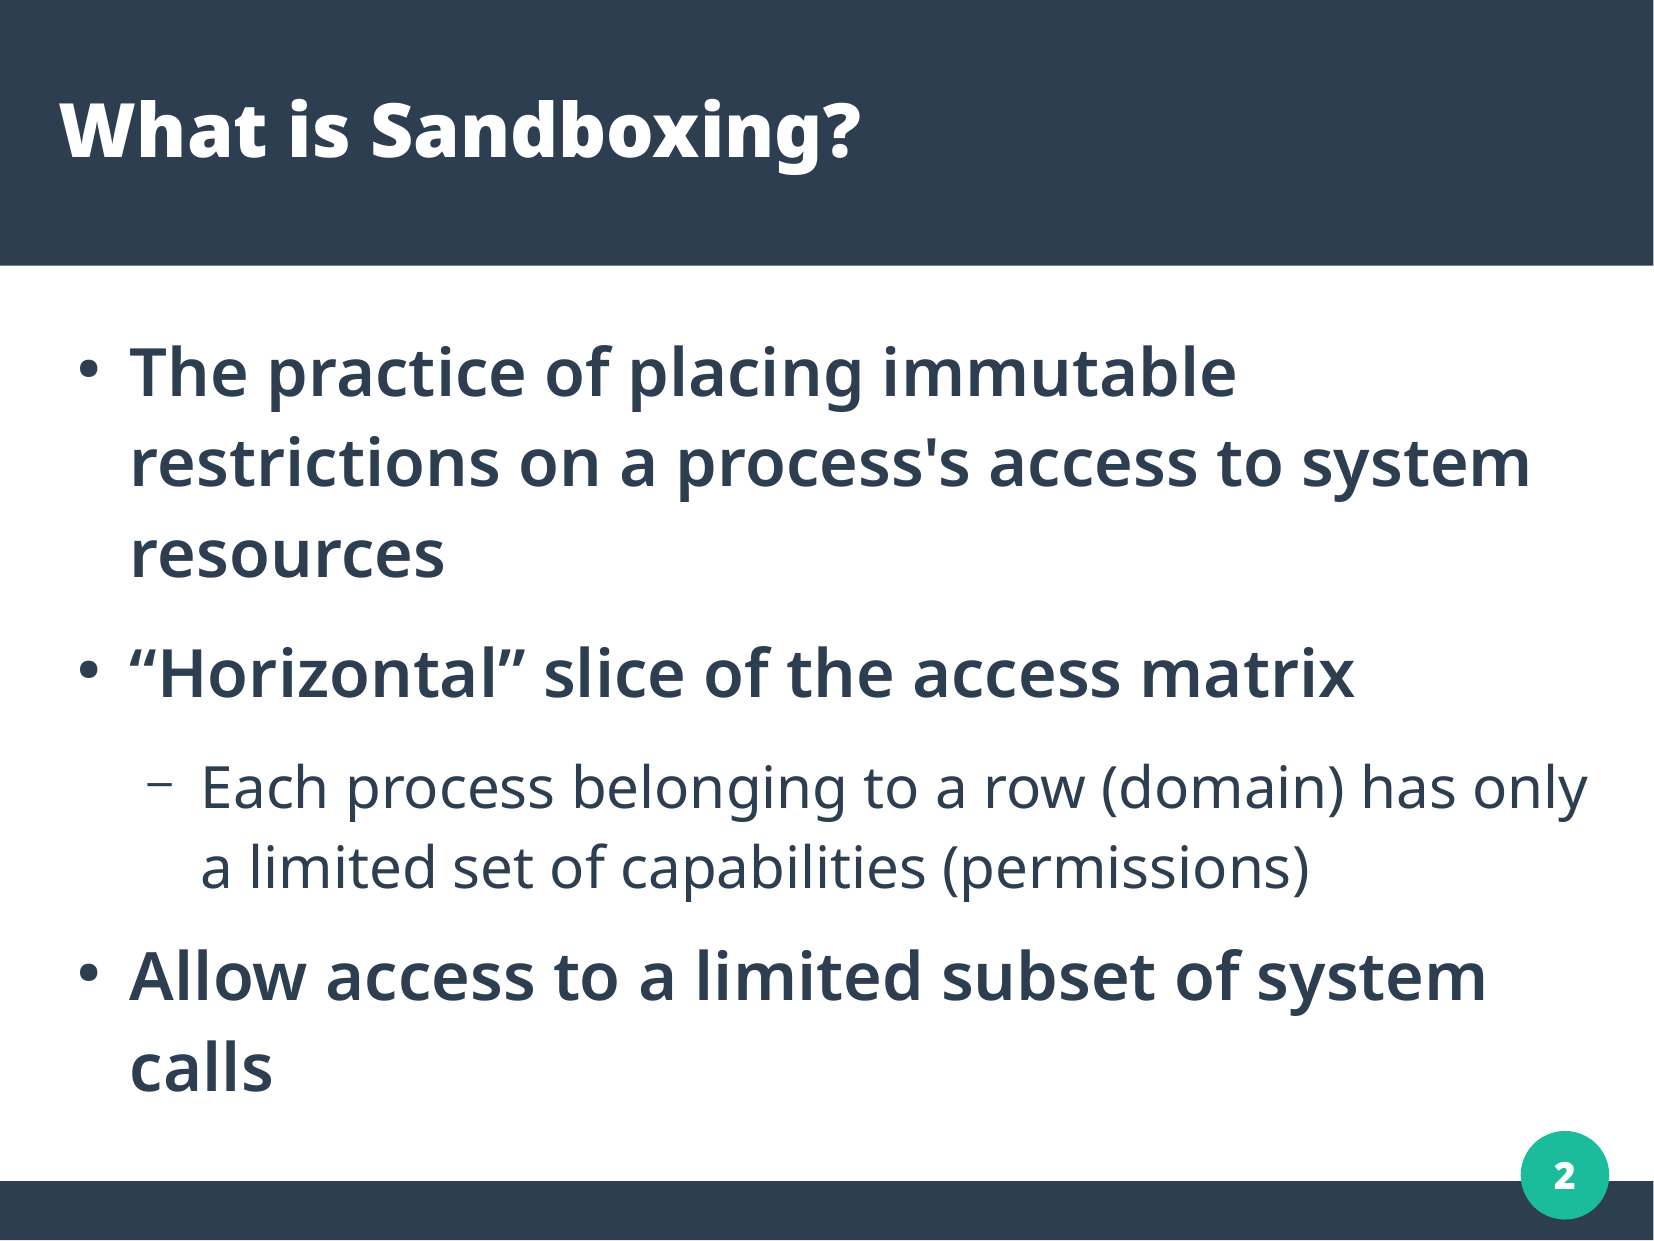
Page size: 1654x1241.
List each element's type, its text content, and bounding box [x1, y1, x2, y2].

title What is Sandboxing? [59, 49, 1595, 207]
list The practice of placing immutable restrictions on a process's access to system resources “Horizontal” slice of the access matrix Each process belonging to a row (domain) has only a limited set of capabilities (permissions) Allow access to a limited subset of system calls [59, 324, 1595, 1152]
